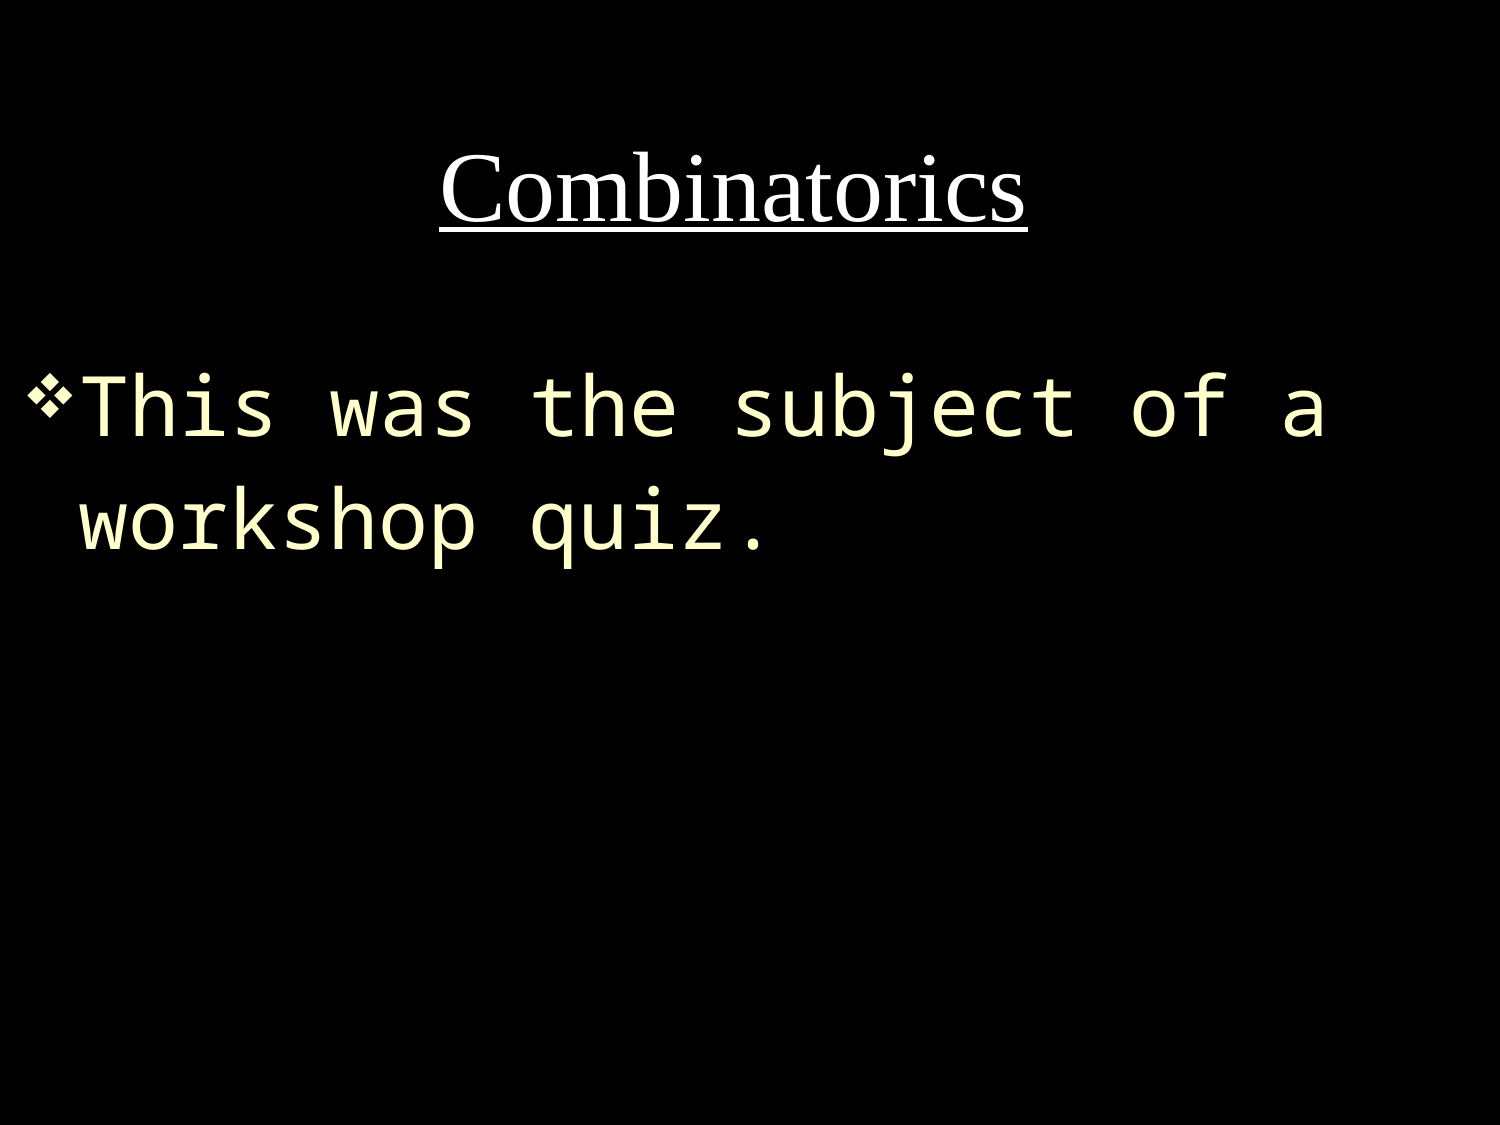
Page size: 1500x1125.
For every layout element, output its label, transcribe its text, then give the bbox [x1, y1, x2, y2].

list This was the subject of a workshop quiz. [22, 347, 1482, 1011]
title Combinatorics [4, 75, 1463, 300]
